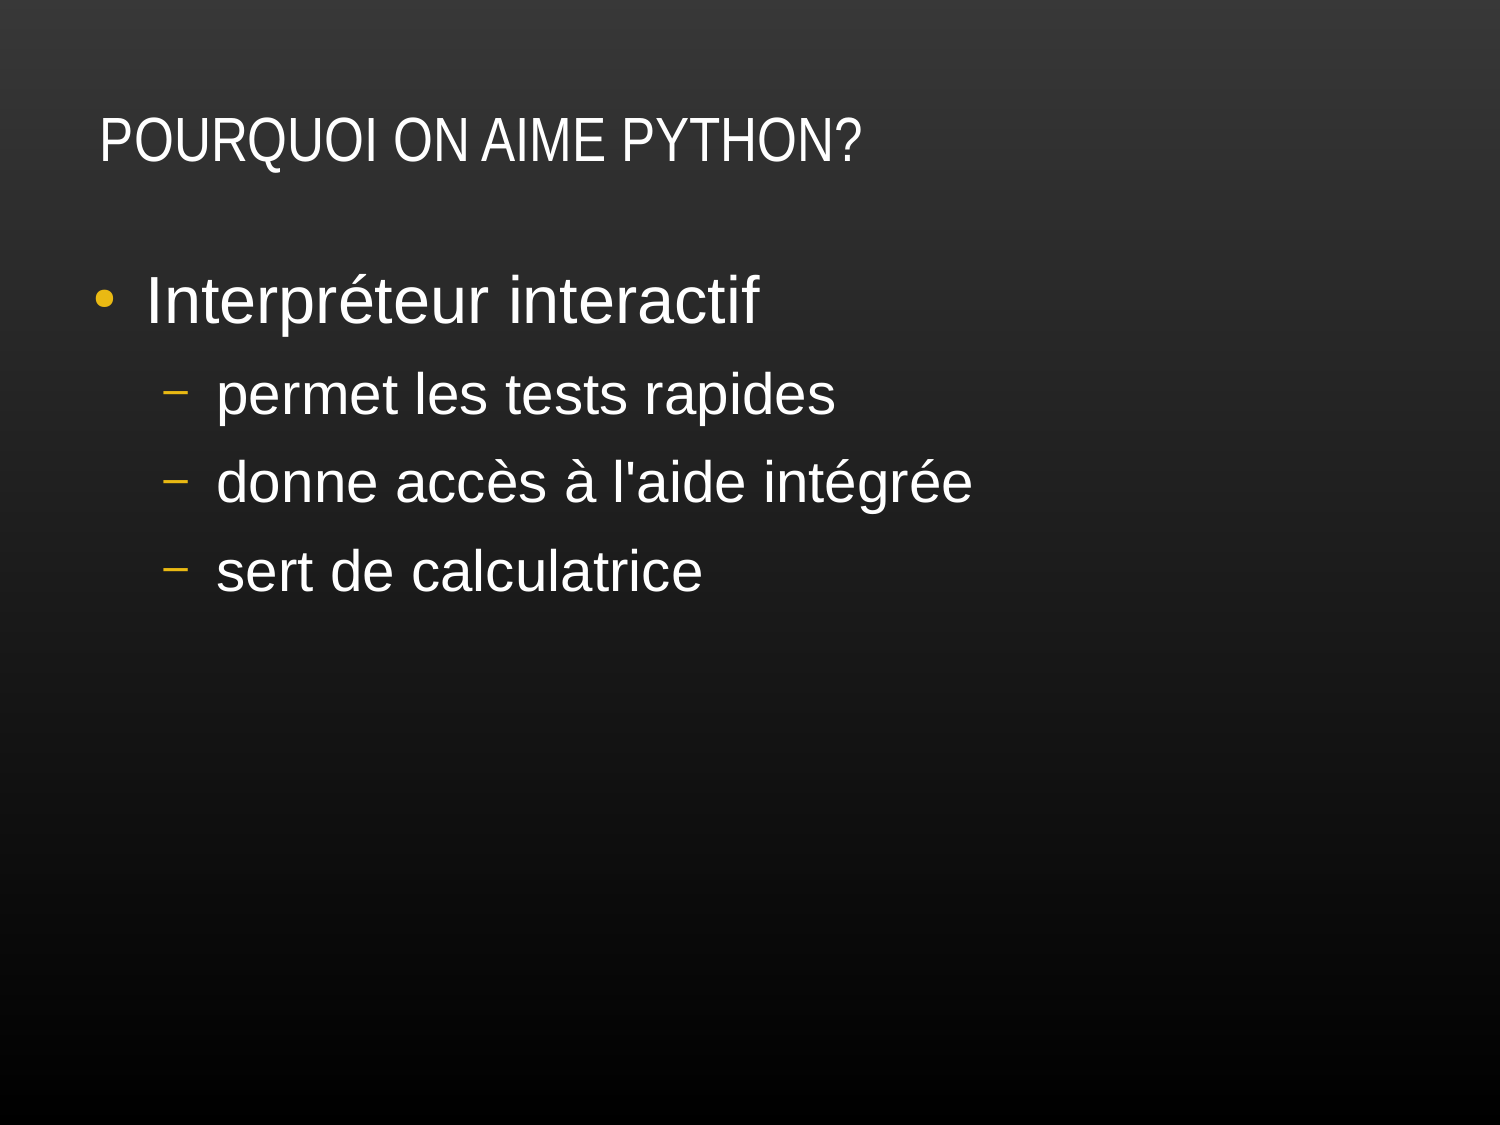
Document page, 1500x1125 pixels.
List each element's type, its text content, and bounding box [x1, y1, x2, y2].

list Interpréteur interactif permet les tests rapides donne accès à l'aide intégrée sert de calculatrice [75, 263, 1425, 916]
title POurquoi on aime python? [99, 45, 1400, 233]
